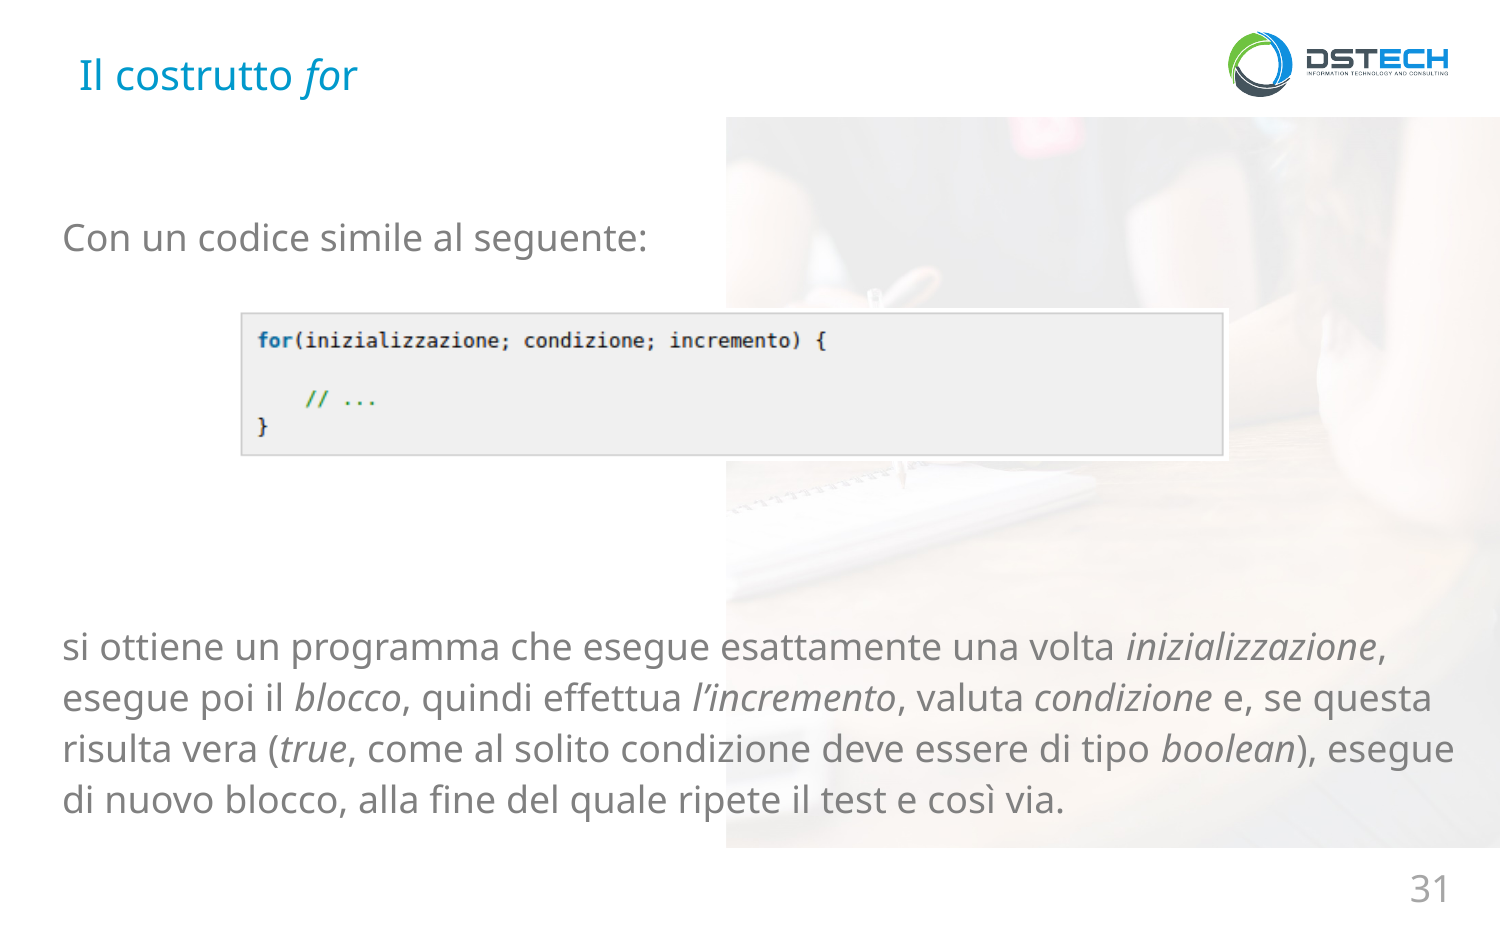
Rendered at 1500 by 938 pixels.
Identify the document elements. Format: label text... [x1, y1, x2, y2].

picture [1228, 31, 1448, 97]
text_box [0, 100, 727, 855]
text_box Il costrutto for [64, 41, 1152, 101]
picture [236, 308, 1229, 461]
picture [727, 117, 1500, 848]
text_box Con un codice simile al seguente: si ottiene un programma che esegue esattamente una volta inizializzazione, esegue poi il blocco, quindi effettua l’incremento, valuta condizione e, se questa risulta vera (true, come al solito condizione deve essere di tipo boolean), esegue di nuovo blocco, alla fine del quale ripete il test e così via. [47, 153, 1477, 938]
